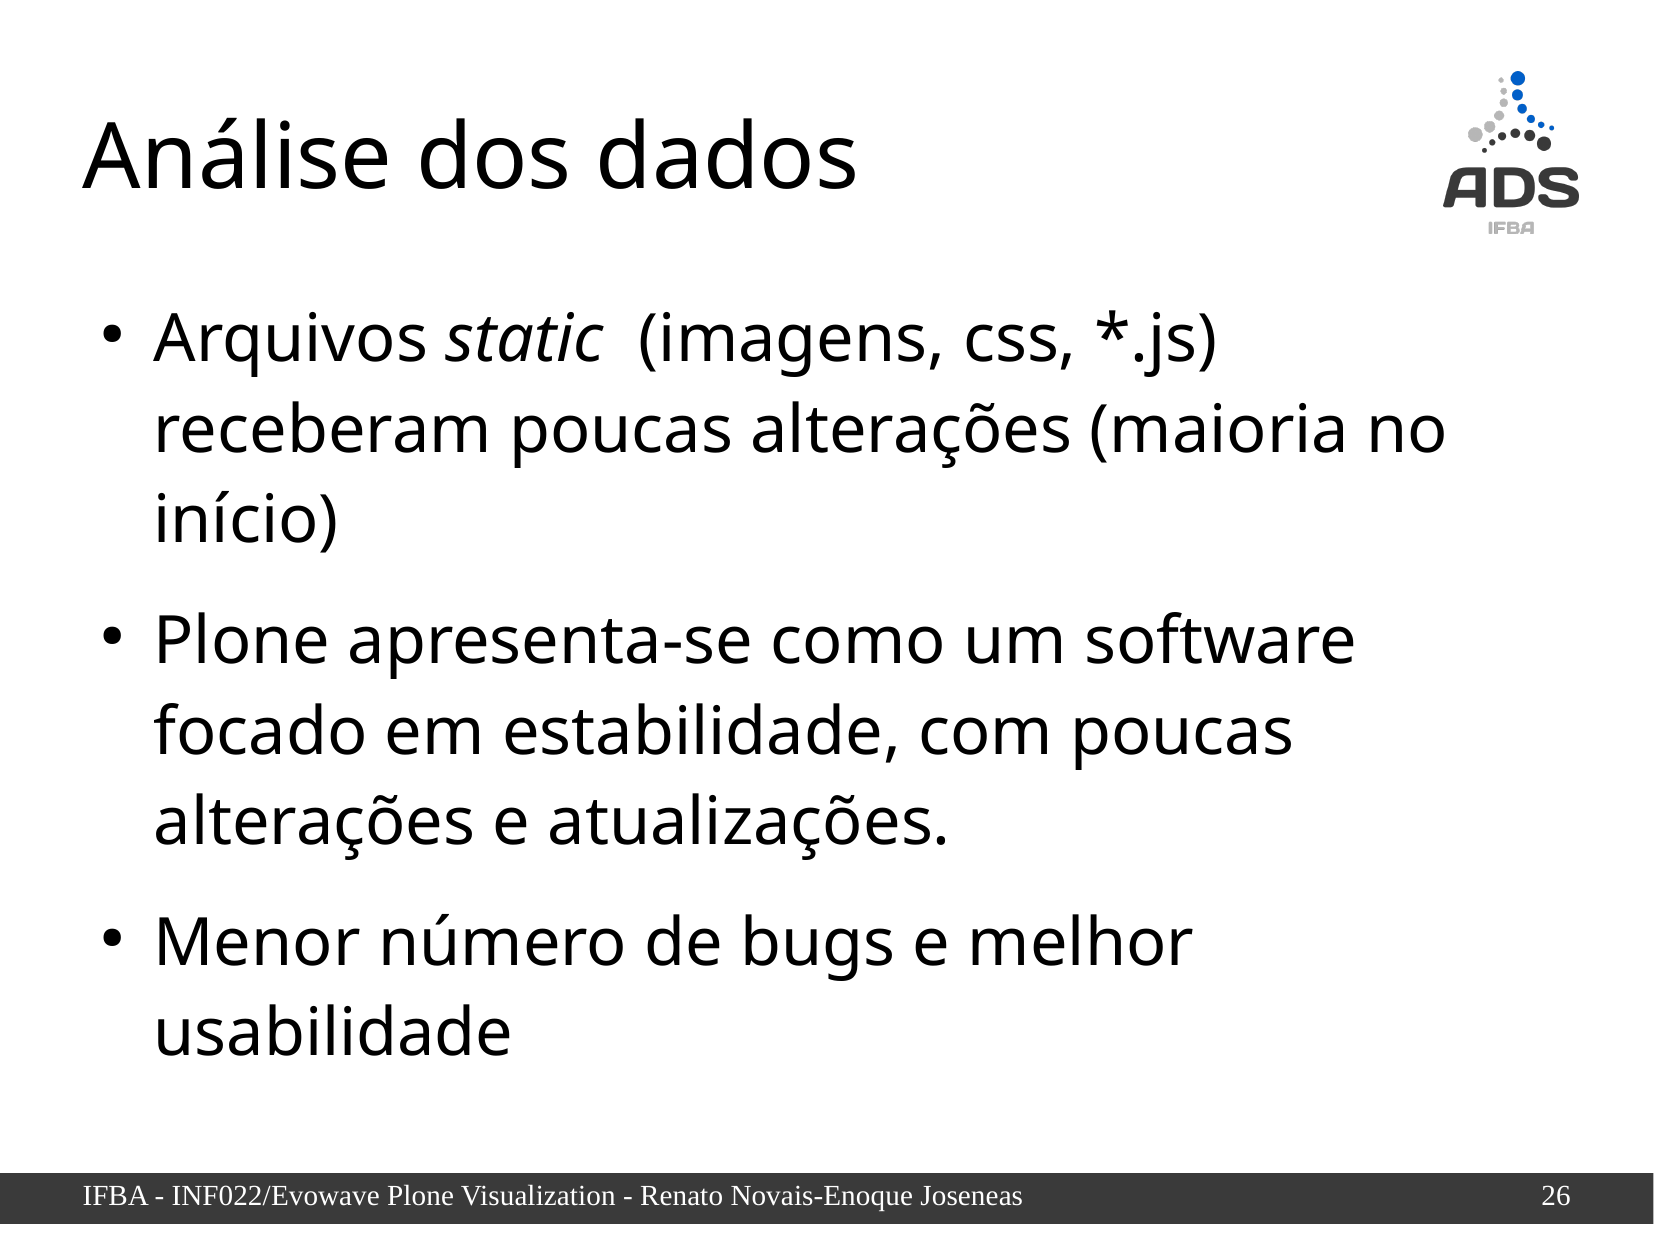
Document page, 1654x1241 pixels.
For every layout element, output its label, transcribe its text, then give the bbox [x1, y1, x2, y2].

list Arquivos static (imagens, css, *.js) receberam poucas alterações (maioria no início) Plone apresenta-se como um software focado em estabilidade, com poucas alterações e atualizações. Menor número de bugs e melhor usabilidade [82, 290, 1571, 1156]
picture [1443, 71, 1579, 234]
title Análise dos dados [82, 49, 1426, 257]
